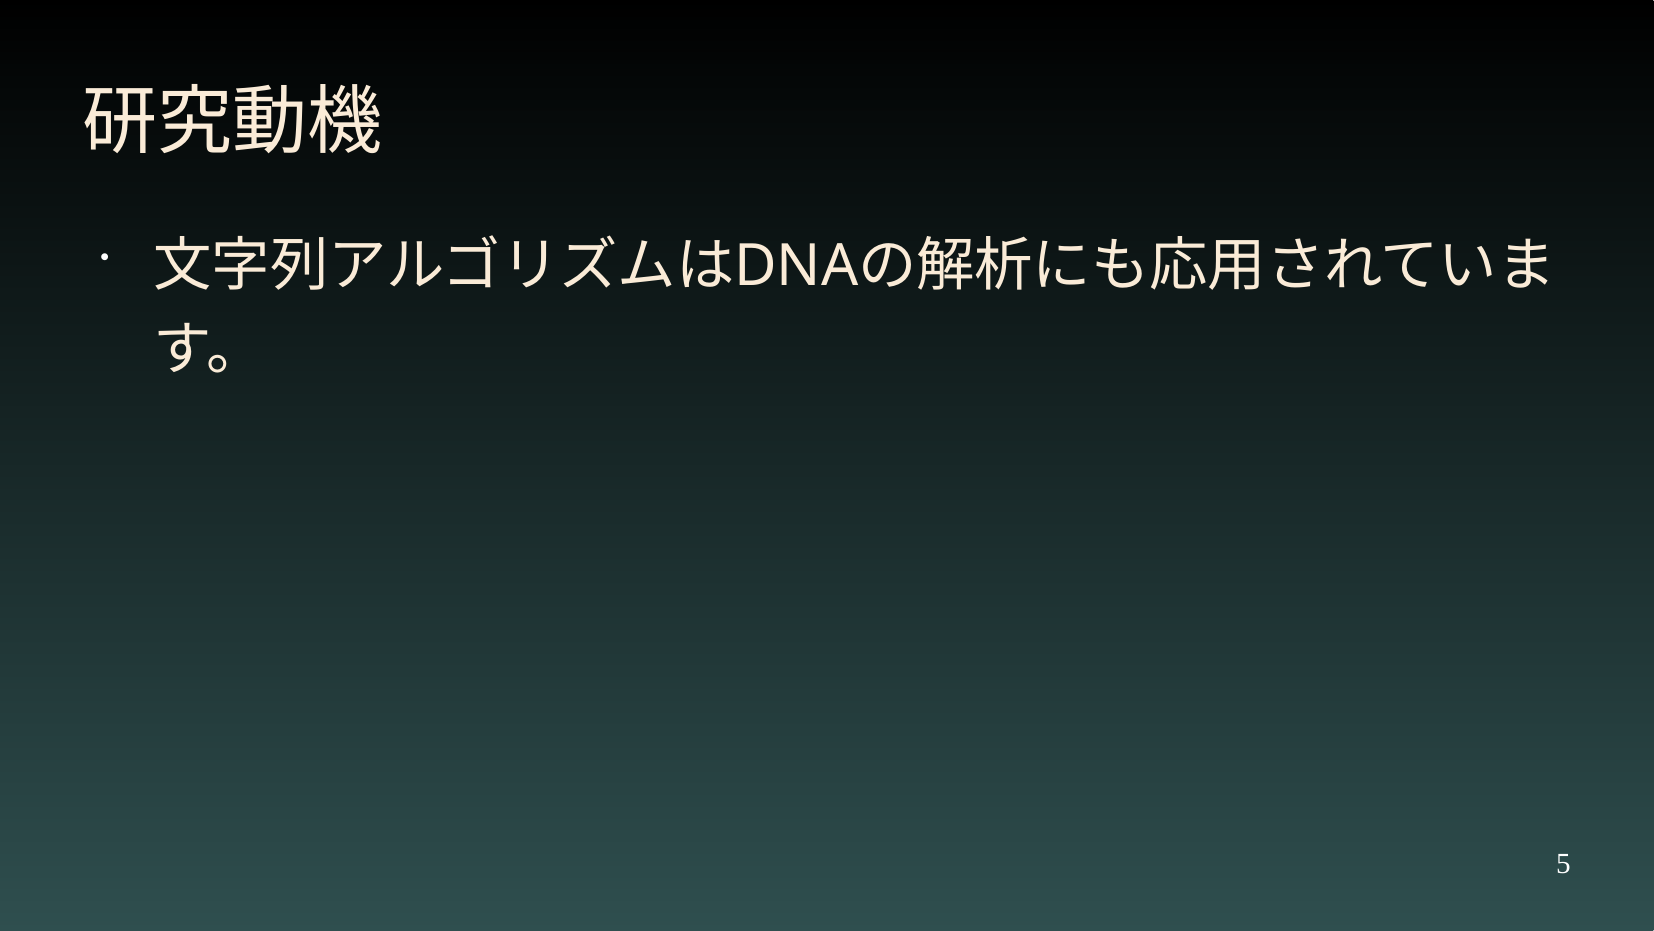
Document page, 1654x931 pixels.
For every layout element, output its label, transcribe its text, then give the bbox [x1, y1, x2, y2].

title 研究動機 [82, 37, 520, 193]
list 文字列アルゴリズムはDNAの解析にも応用されています。 [82, 217, 1571, 758]
